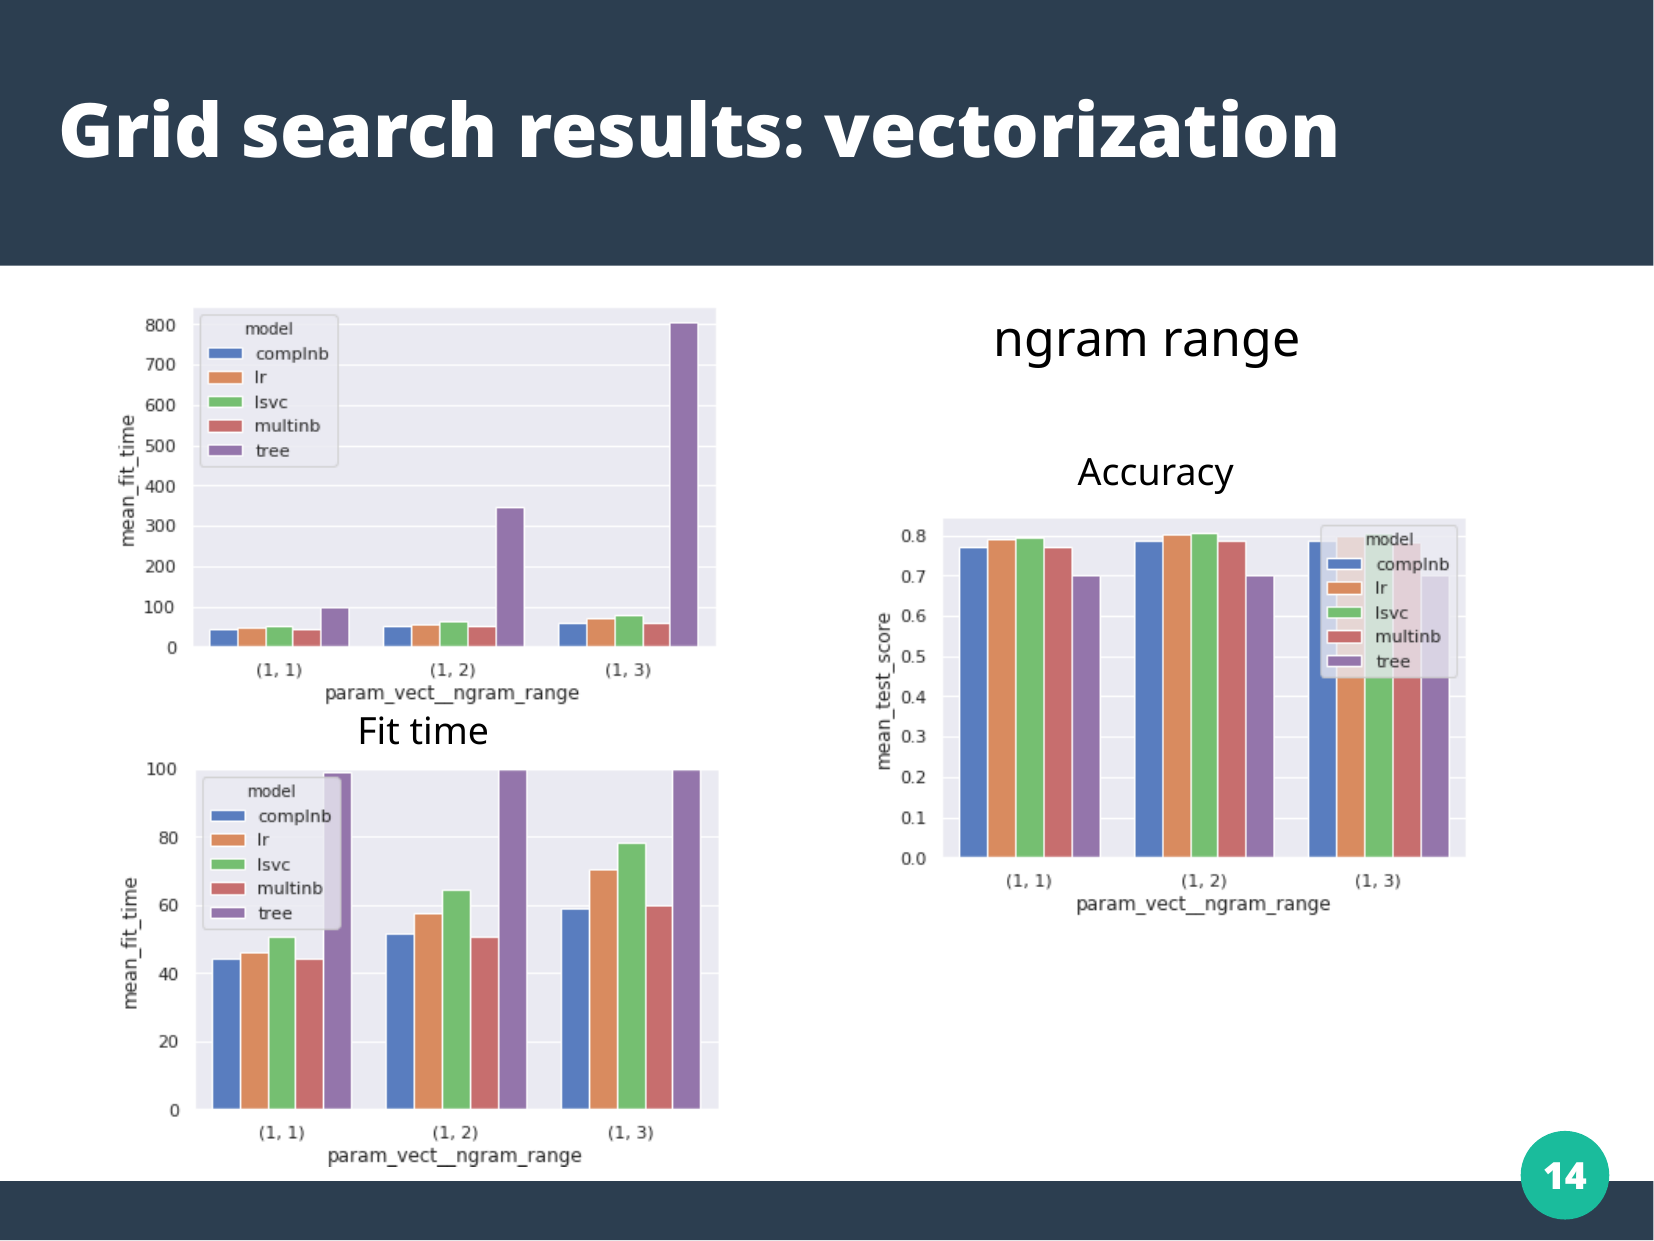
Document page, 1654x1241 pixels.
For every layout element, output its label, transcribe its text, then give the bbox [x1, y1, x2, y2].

picture [118, 755, 733, 1167]
text_box Fit time [342, 696, 513, 756]
text_box ngram range [978, 295, 1347, 401]
picture [106, 302, 721, 709]
text_box Accuracy [1062, 437, 1264, 497]
picture [862, 511, 1477, 934]
title Grid search results: vectorization [59, 49, 1595, 207]
